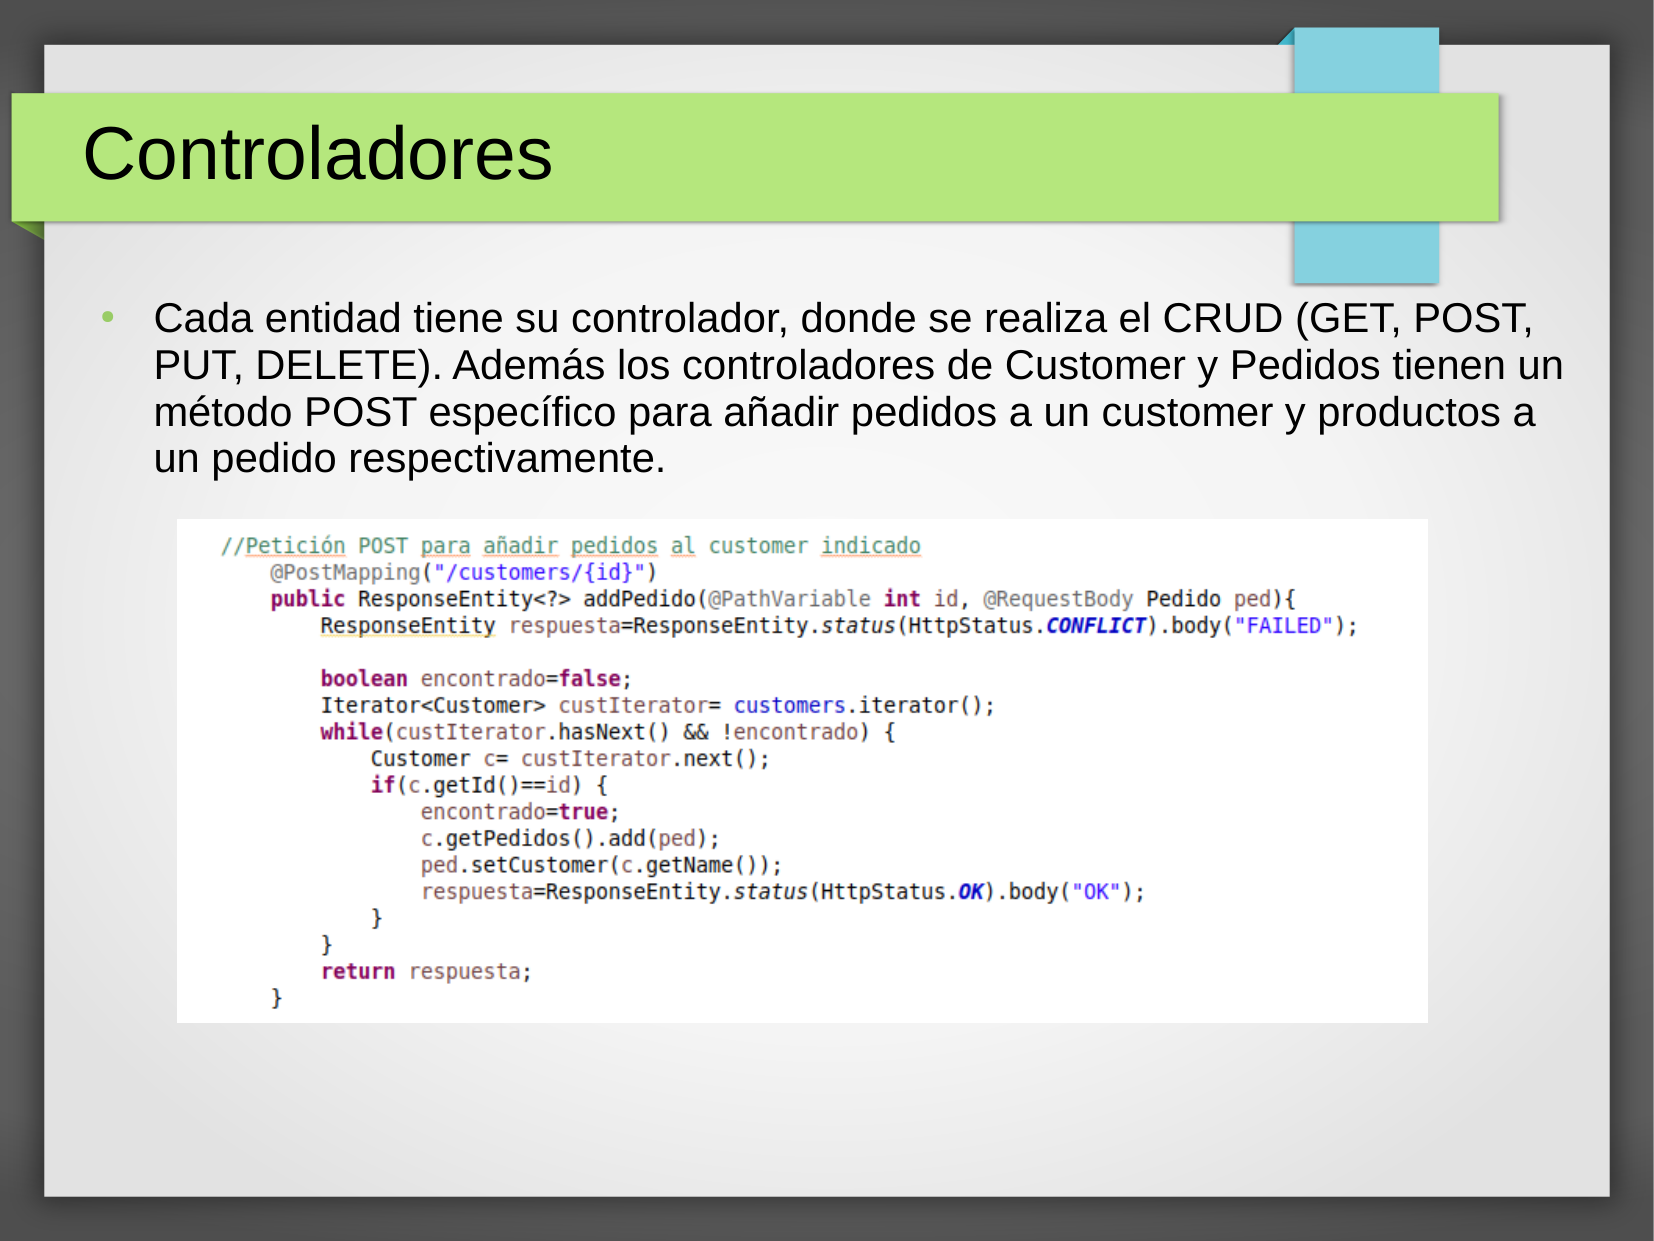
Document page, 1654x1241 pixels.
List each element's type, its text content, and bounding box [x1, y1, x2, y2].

picture [0, 0, 1654, 1241]
title Controladores [82, 94, 1264, 213]
list Cada entidad tiene su controlador, donde se realiza el CRUD (GET, POST, PUT, DELETE). Además los controladores de Customer y Pedidos tienen un método POST específico para añadir pedidos a un customer y productos a un pedido respectivamente. [82, 295, 1571, 1015]
